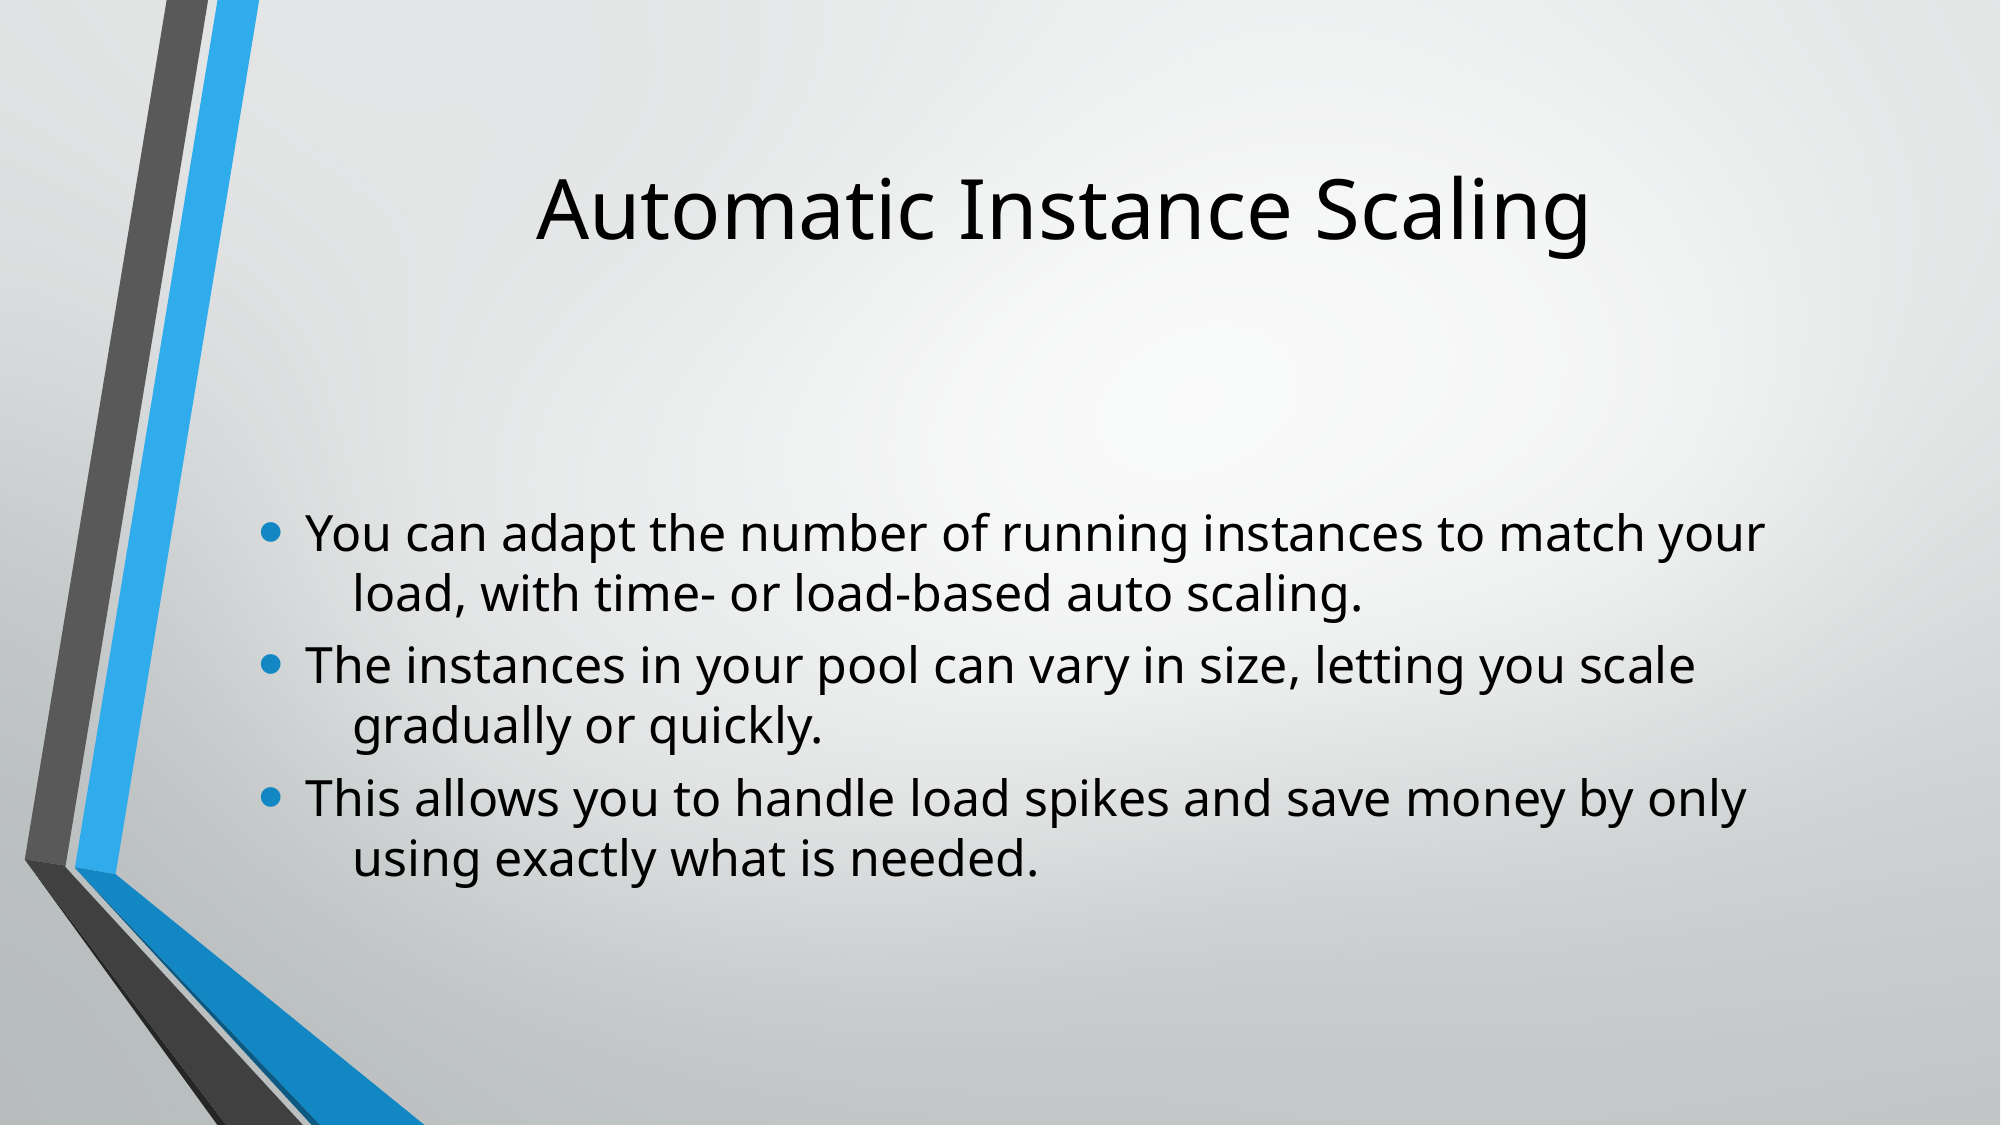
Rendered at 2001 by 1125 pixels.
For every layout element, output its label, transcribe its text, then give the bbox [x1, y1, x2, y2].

title Automatic Instance Scaling [243, 112, 1887, 400]
list You can adapt the number of running instances to match your load, with time- or load-based auto scaling. The instances in your pool can vary in size, letting you scale gradually or quickly. This allows you to handle load spikes and save money by only using exactly what is needed. [243, 437, 1887, 950]
